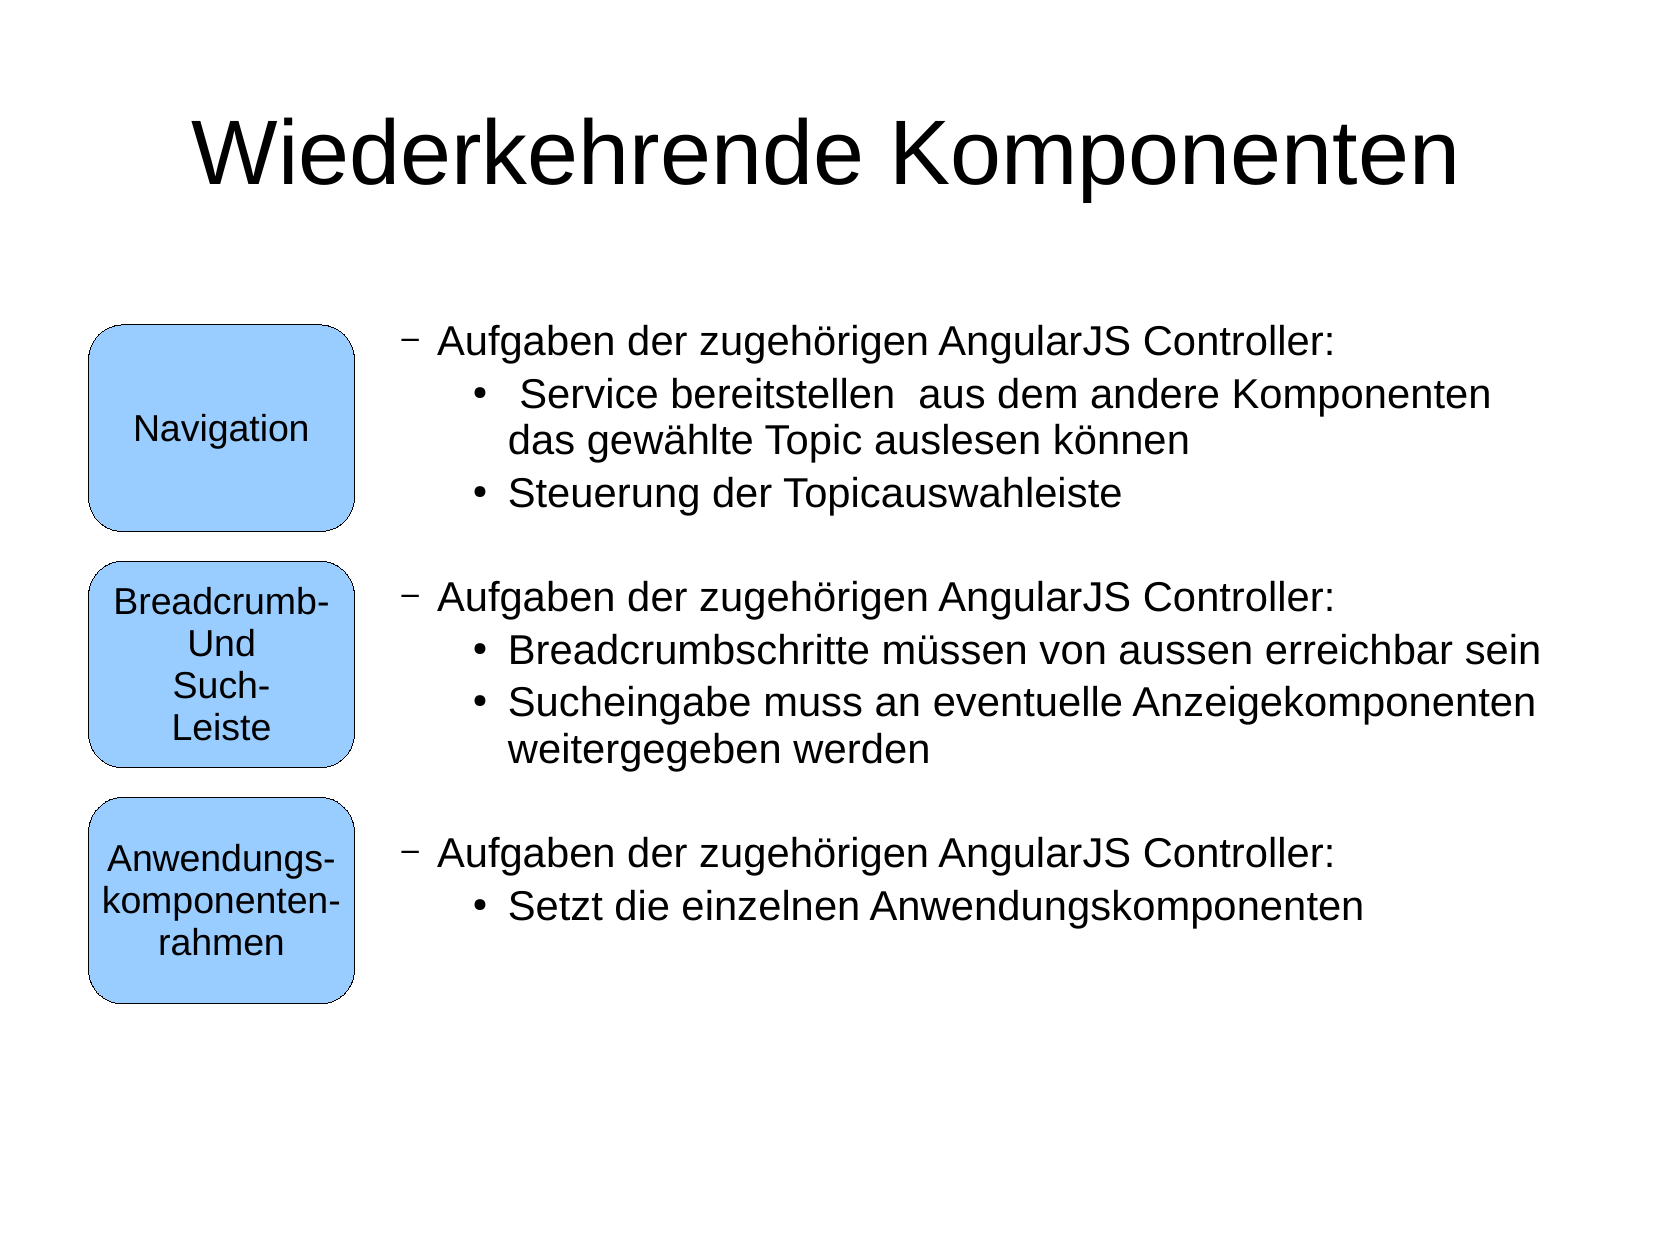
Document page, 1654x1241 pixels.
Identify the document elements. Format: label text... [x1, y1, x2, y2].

title Wiederkehrende Komponenten [82, 49, 1571, 257]
list Aufgaben der zugehörigen AngularJS Controller: Service bereitstellen aus dem andere Komponenten das gewählte Topic auslesen können Steuerung der Topicauswahleiste Aufgaben der zugehörigen AngularJS Controller: Breadcrumbschritte müssen von aussen erreichbar sein Sucheingabe muss an eventuelle Anzeigekomponenten weitergegeben werden Aufgaben der zugehörigen AngularJS Controller: Setzt die einzelnen Anwendungskomponenten [82, 265, 1571, 1010]
text_box Anwendungs- komponenten- rahmen [88, 797, 355, 1004]
text_box Breadcrumb- Und Such- Leiste [88, 561, 355, 768]
text_box Navigation [88, 324, 355, 532]
